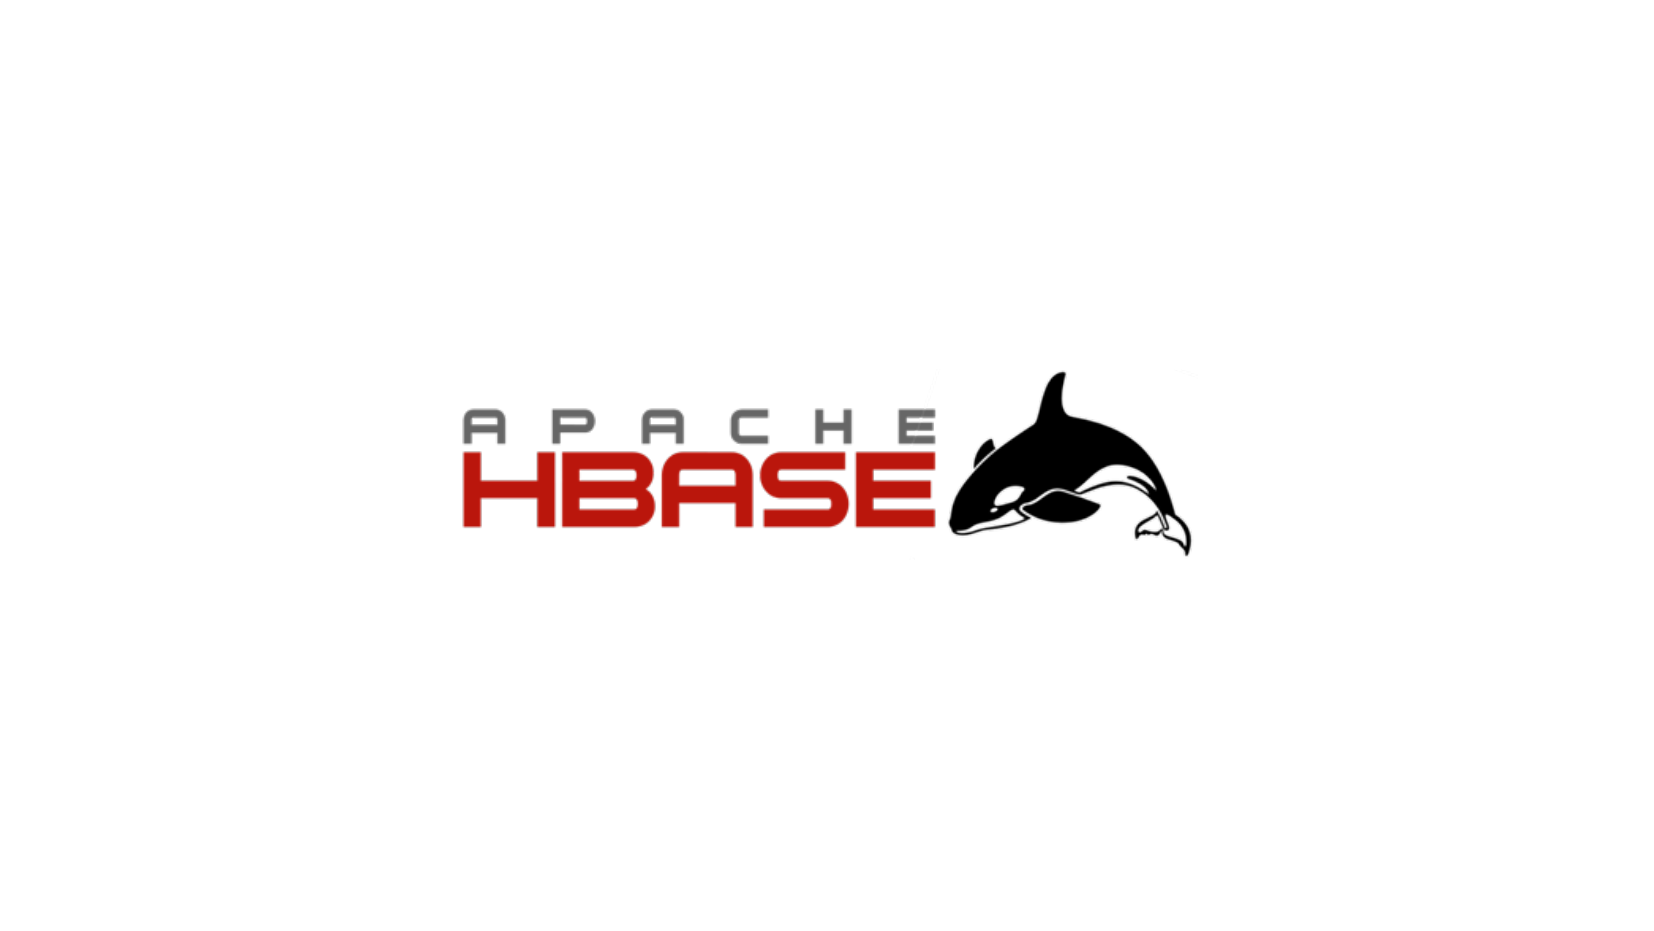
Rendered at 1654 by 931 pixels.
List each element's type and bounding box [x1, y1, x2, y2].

subtitle [82, 75, 1571, 826]
picture [455, 369, 1198, 560]
